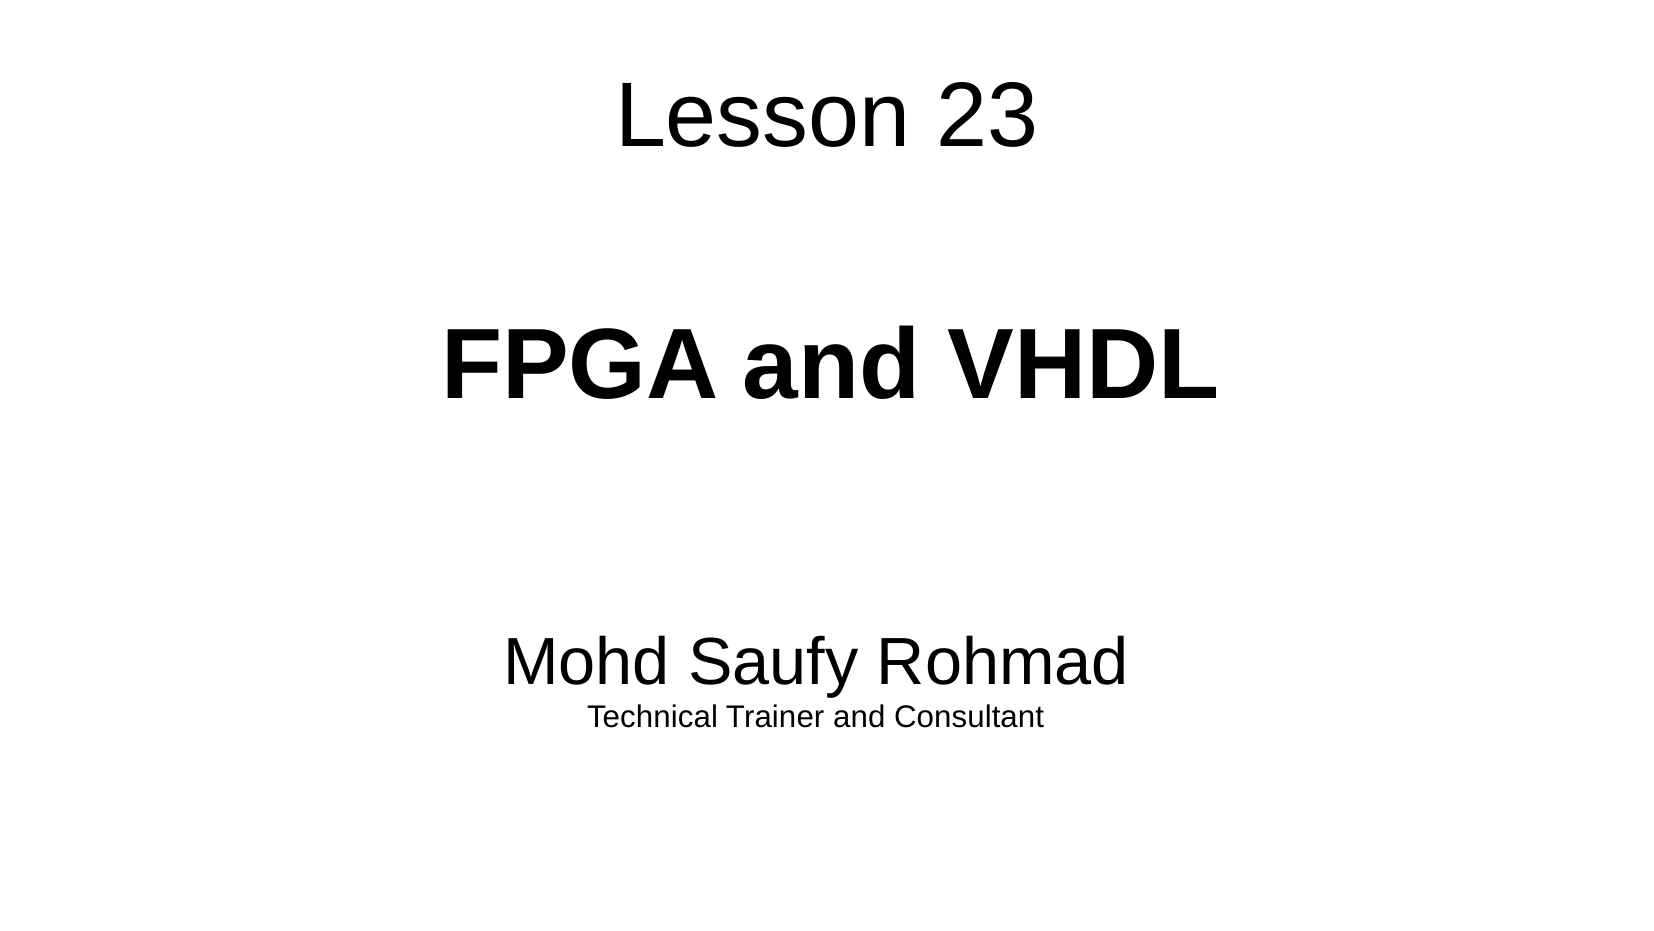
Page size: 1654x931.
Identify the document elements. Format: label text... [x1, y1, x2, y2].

subtitle FPGA and VHDL [86, 285, 1576, 443]
text_box Mohd Saufy Rohmad Technical Trainer and Consultant [72, 615, 1561, 743]
title Lesson 23 [82, 37, 1571, 193]
